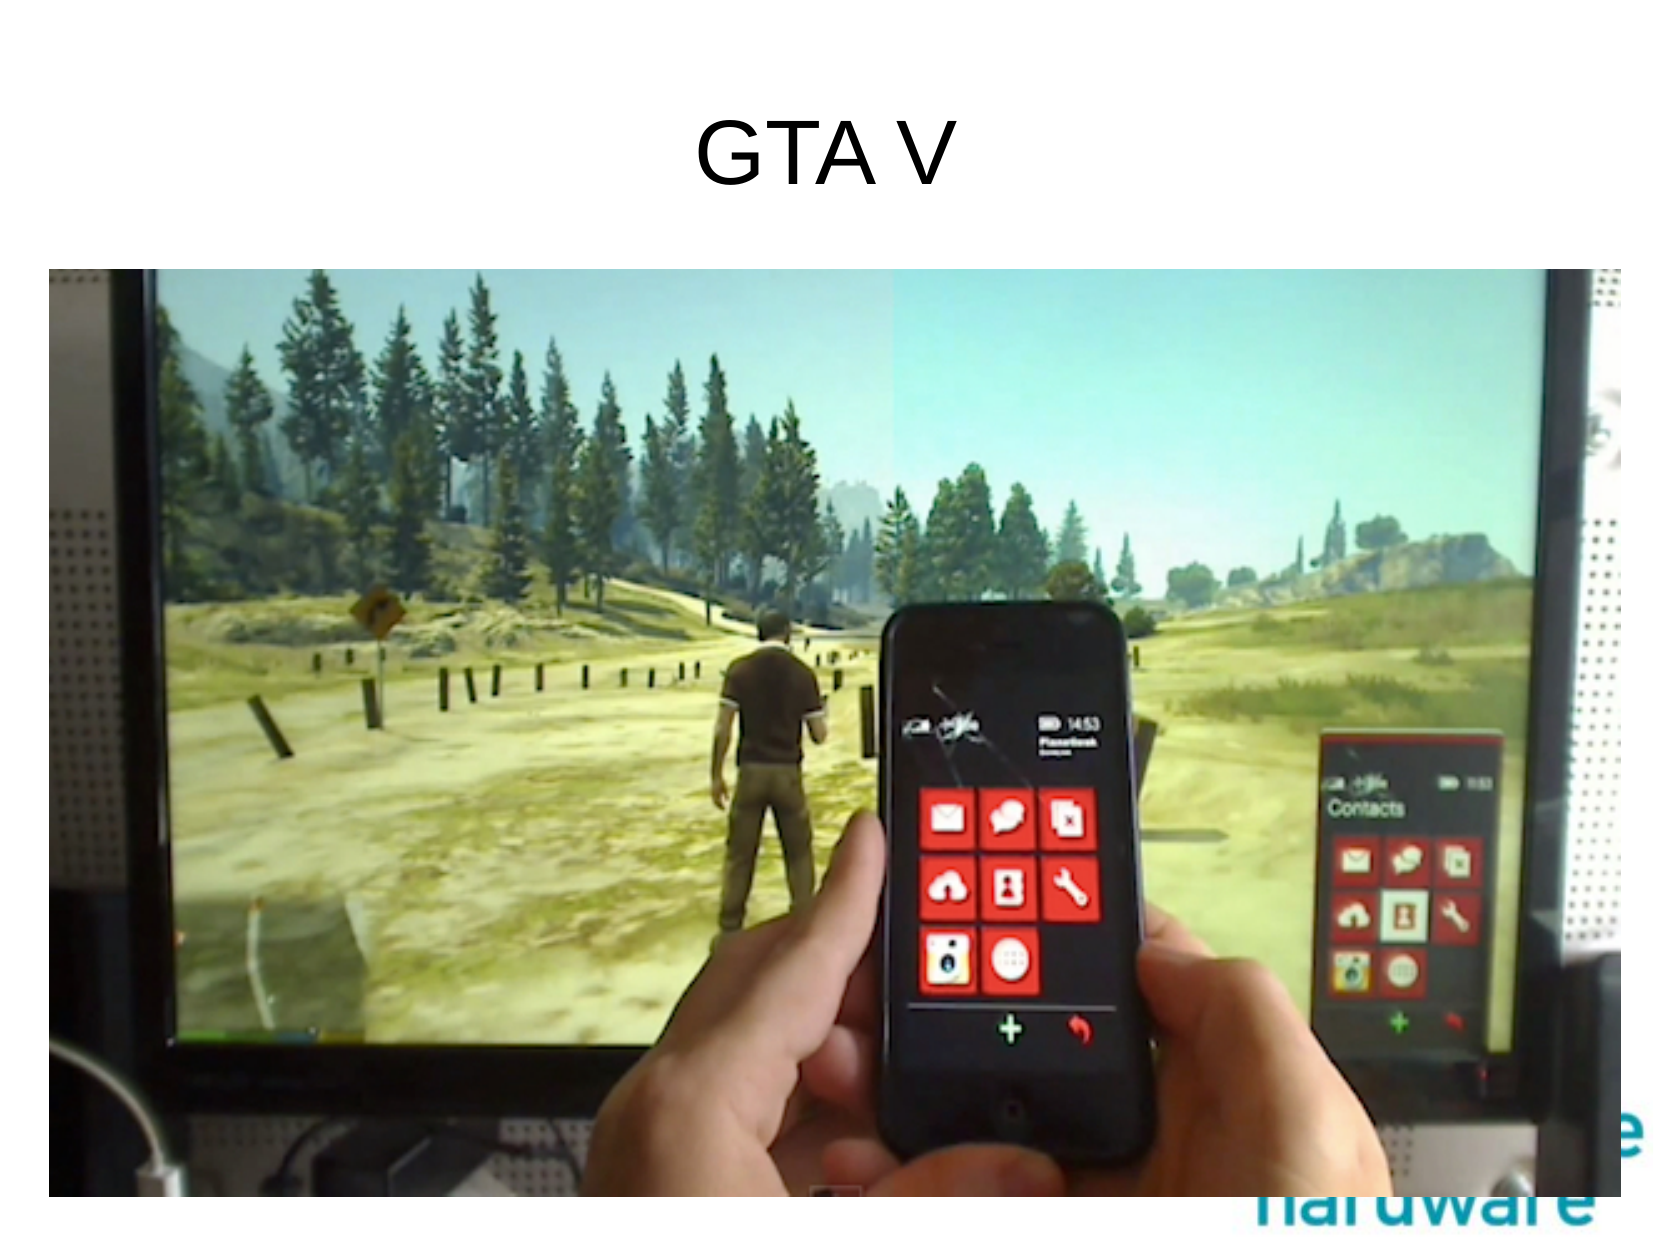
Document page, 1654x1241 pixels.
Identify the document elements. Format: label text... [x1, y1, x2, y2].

picture [0, 0, 1654, 1241]
title GTA V [82, 49, 1571, 257]
